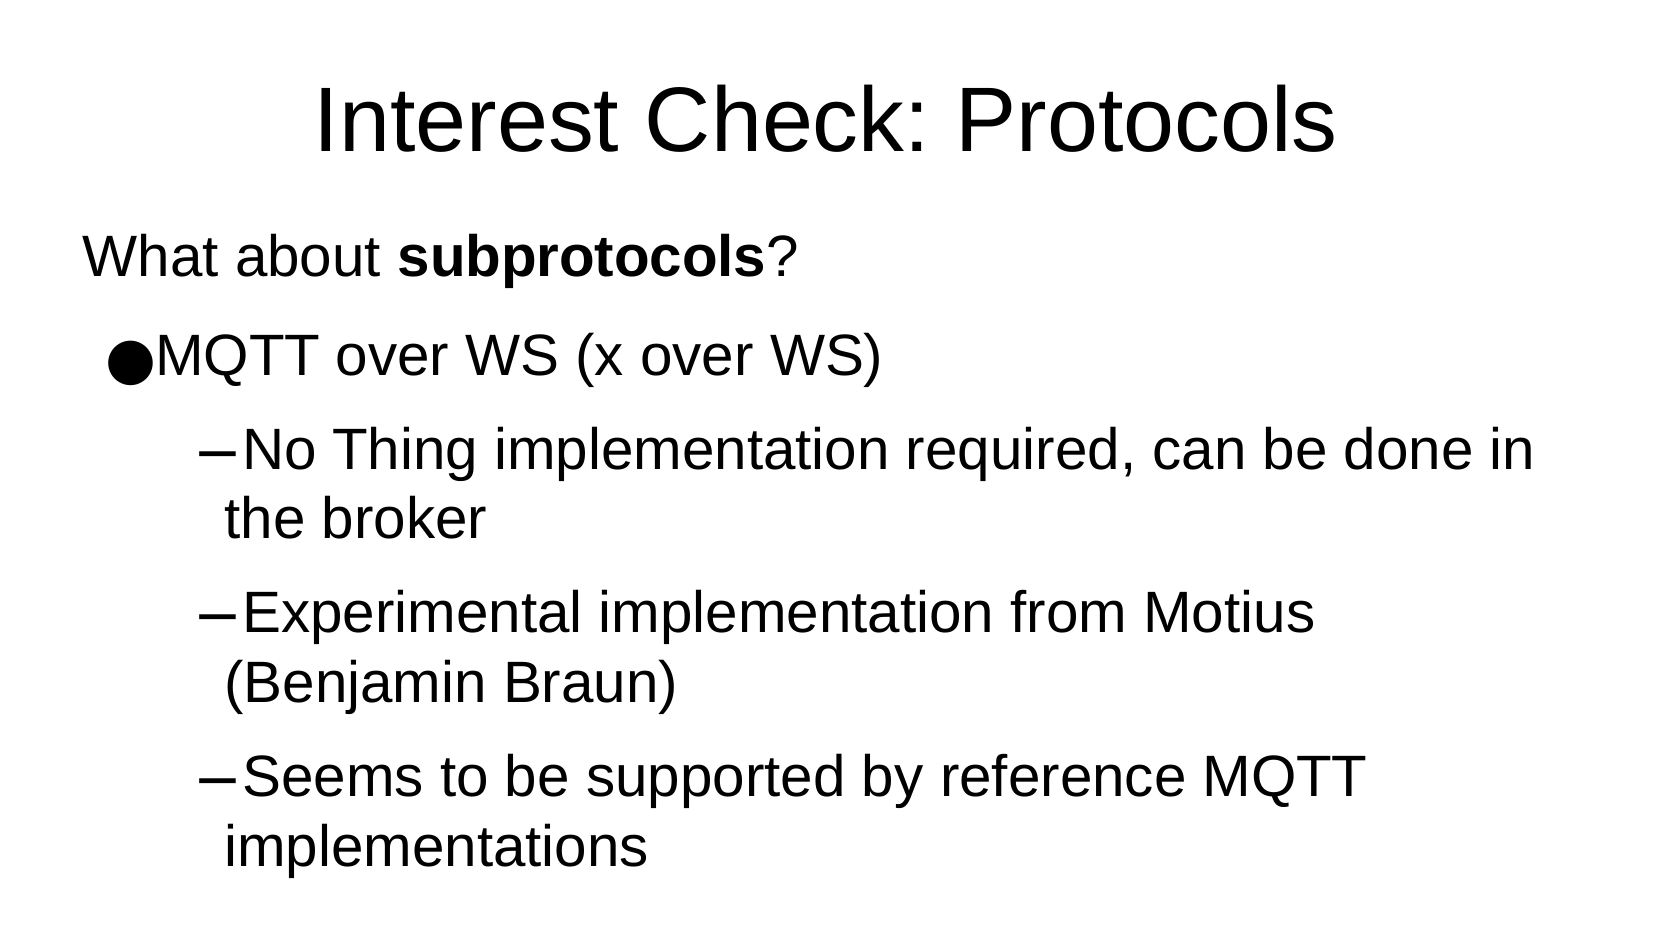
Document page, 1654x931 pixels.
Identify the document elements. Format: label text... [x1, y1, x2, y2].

text_box Interest Check: Protocols [82, 37, 1571, 193]
text_box What about subprotocols? MQTT over WS (x over WS) No Thing implementation required, can be done in the broker Experimental implementation from Motius (Benjamin Braun) Seems to be supported by reference MQTT implementations [82, 217, 1571, 844]
